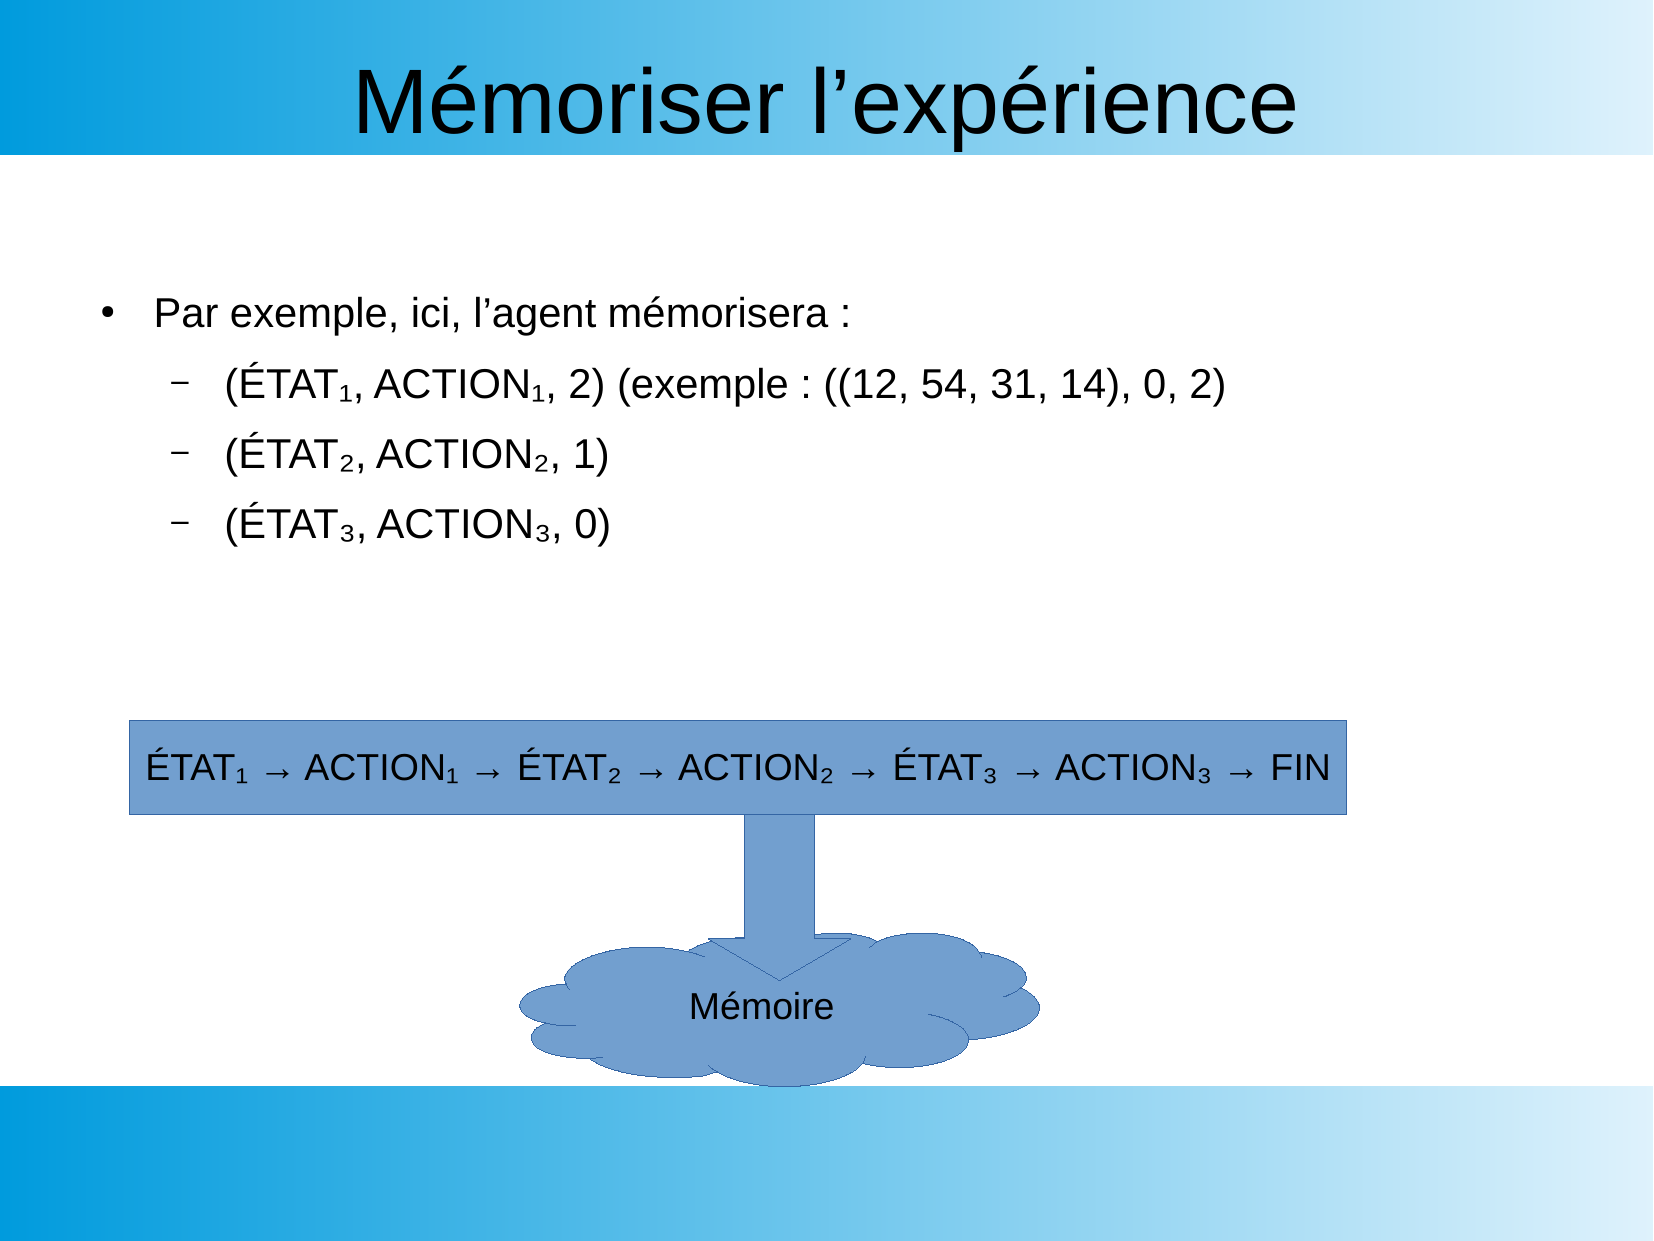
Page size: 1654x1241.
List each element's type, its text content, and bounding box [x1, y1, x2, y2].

list Par exemple, ici, l’agent mémorisera : (ÉTAT₁, ACTION₁, 2) (exemple : ((12, 54, 31, 14), 0, 2) (ÉTAT₂, ACTION₂, 1) (ÉTAT₃, ACTION₃, 0) [82, 290, 1571, 497]
text_box Mémoire [519, 933, 1040, 1087]
title Mémoriser l’expérience [82, 49, 1571, 155]
text_box ÉTAT₁ → ACTION₁ → ÉTAT₂ → ACTION₂ → ÉTAT₃ → ACTION₃ → FIN [129, 720, 1347, 815]
text_box [708, 814, 851, 981]
